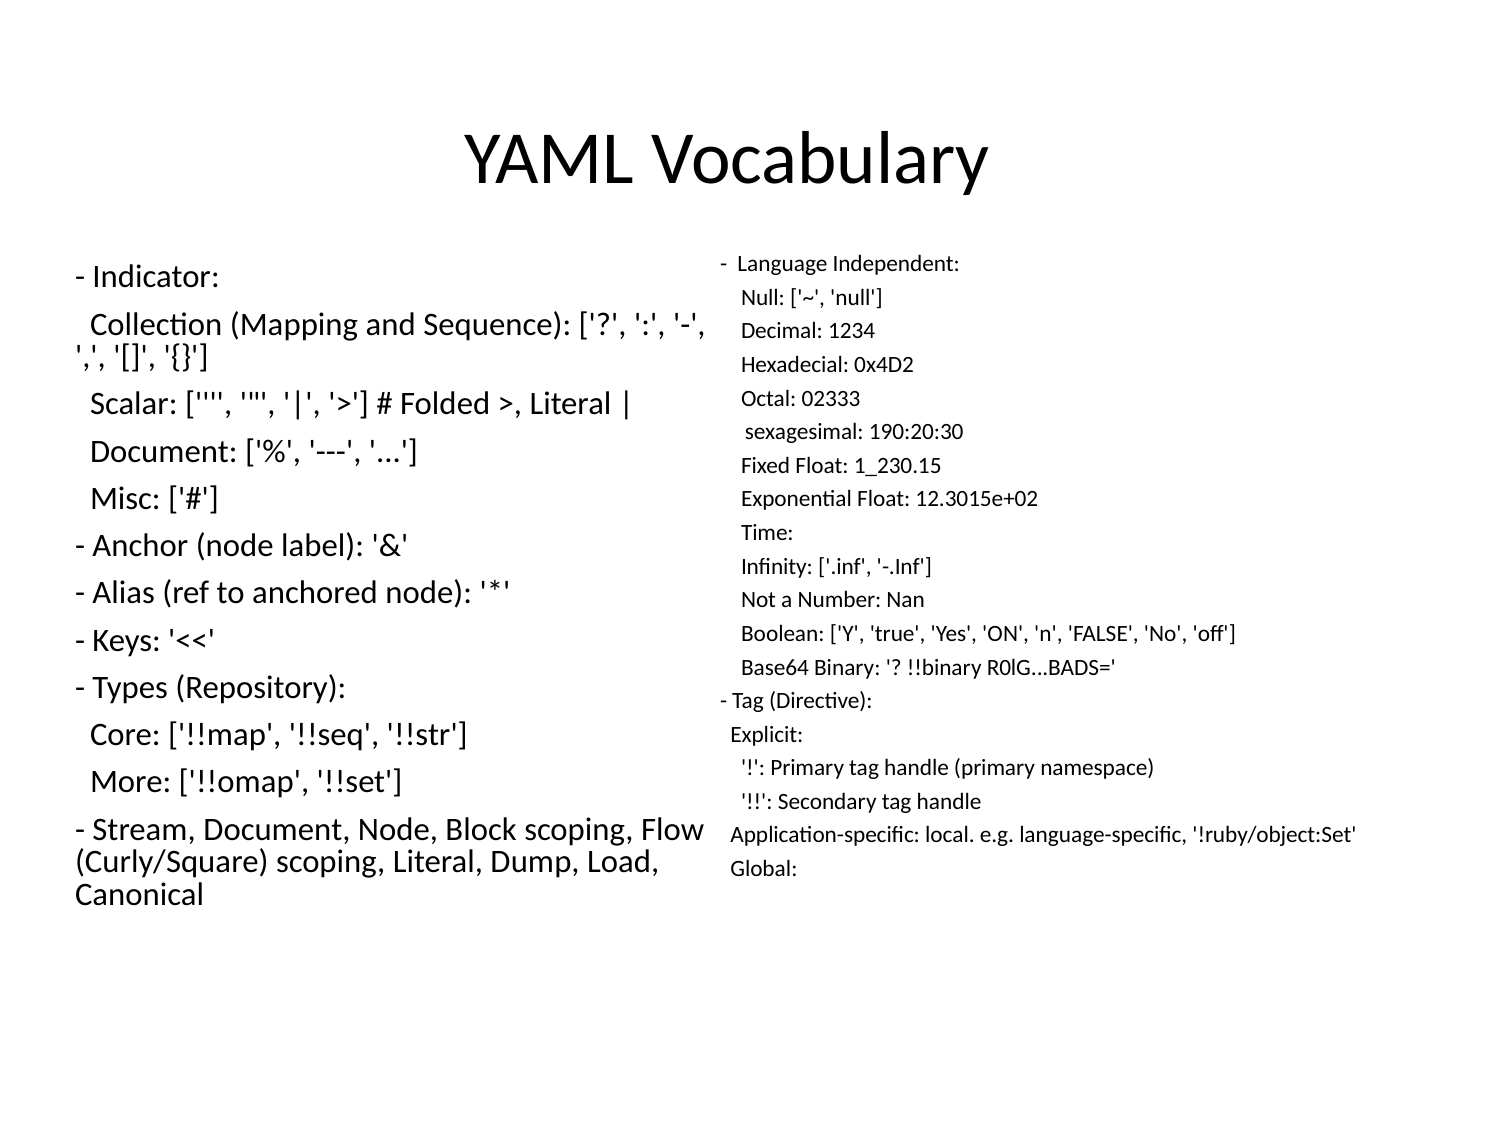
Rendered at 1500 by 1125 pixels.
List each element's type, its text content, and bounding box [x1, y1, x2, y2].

list - Indicator: Collection (Mapping and Sequence): ['?', ':', '-', ',', '[]', '{}'] Scalar: ['''', '"', '|', '>'] # Folded >, Literal | Document: ['%', '---', '...'] Misc: ['#'] - Anchor (node label): '&' - Alias (ref to anchored node): '*' - Keys: '<<' - Types (Repository): Core: ['!!map', '!!seq', '!!str'] More: ['!!omap', '!!set'] - Stream, Document, Node, Block scoping, Flow (Curly/Square) scoping, Literal, Dump, Load, Canonical [75, 263, 721, 916]
list - Language Independent: Null: ['~', 'null'] Decimal: 1234 Hexadecial: 0x4D2 Octal: 02333 sexagesimal: 190:20:30 Fixed Float: 1_230.15 Exponential Float: 12.3015e+02 Time: Infinity: ['.inf', '-.Inf'] Not a Number: Nan Boolean: ['Y', 'true', 'Yes', 'ON', 'n', 'FALSE', 'No', 'off'] Base64 Binary: '? !!binary R0lG...BADS=' - Tag (Directive): Explicit: '!': Primary tag handle (primary namespace) '!!': Secondary tag handle Application-specific: local. e.g. language-specific, '!ruby/object:Set' Global: [720, 254, 1366, 907]
title YAML Vocabulary [90, 43, 1365, 263]
